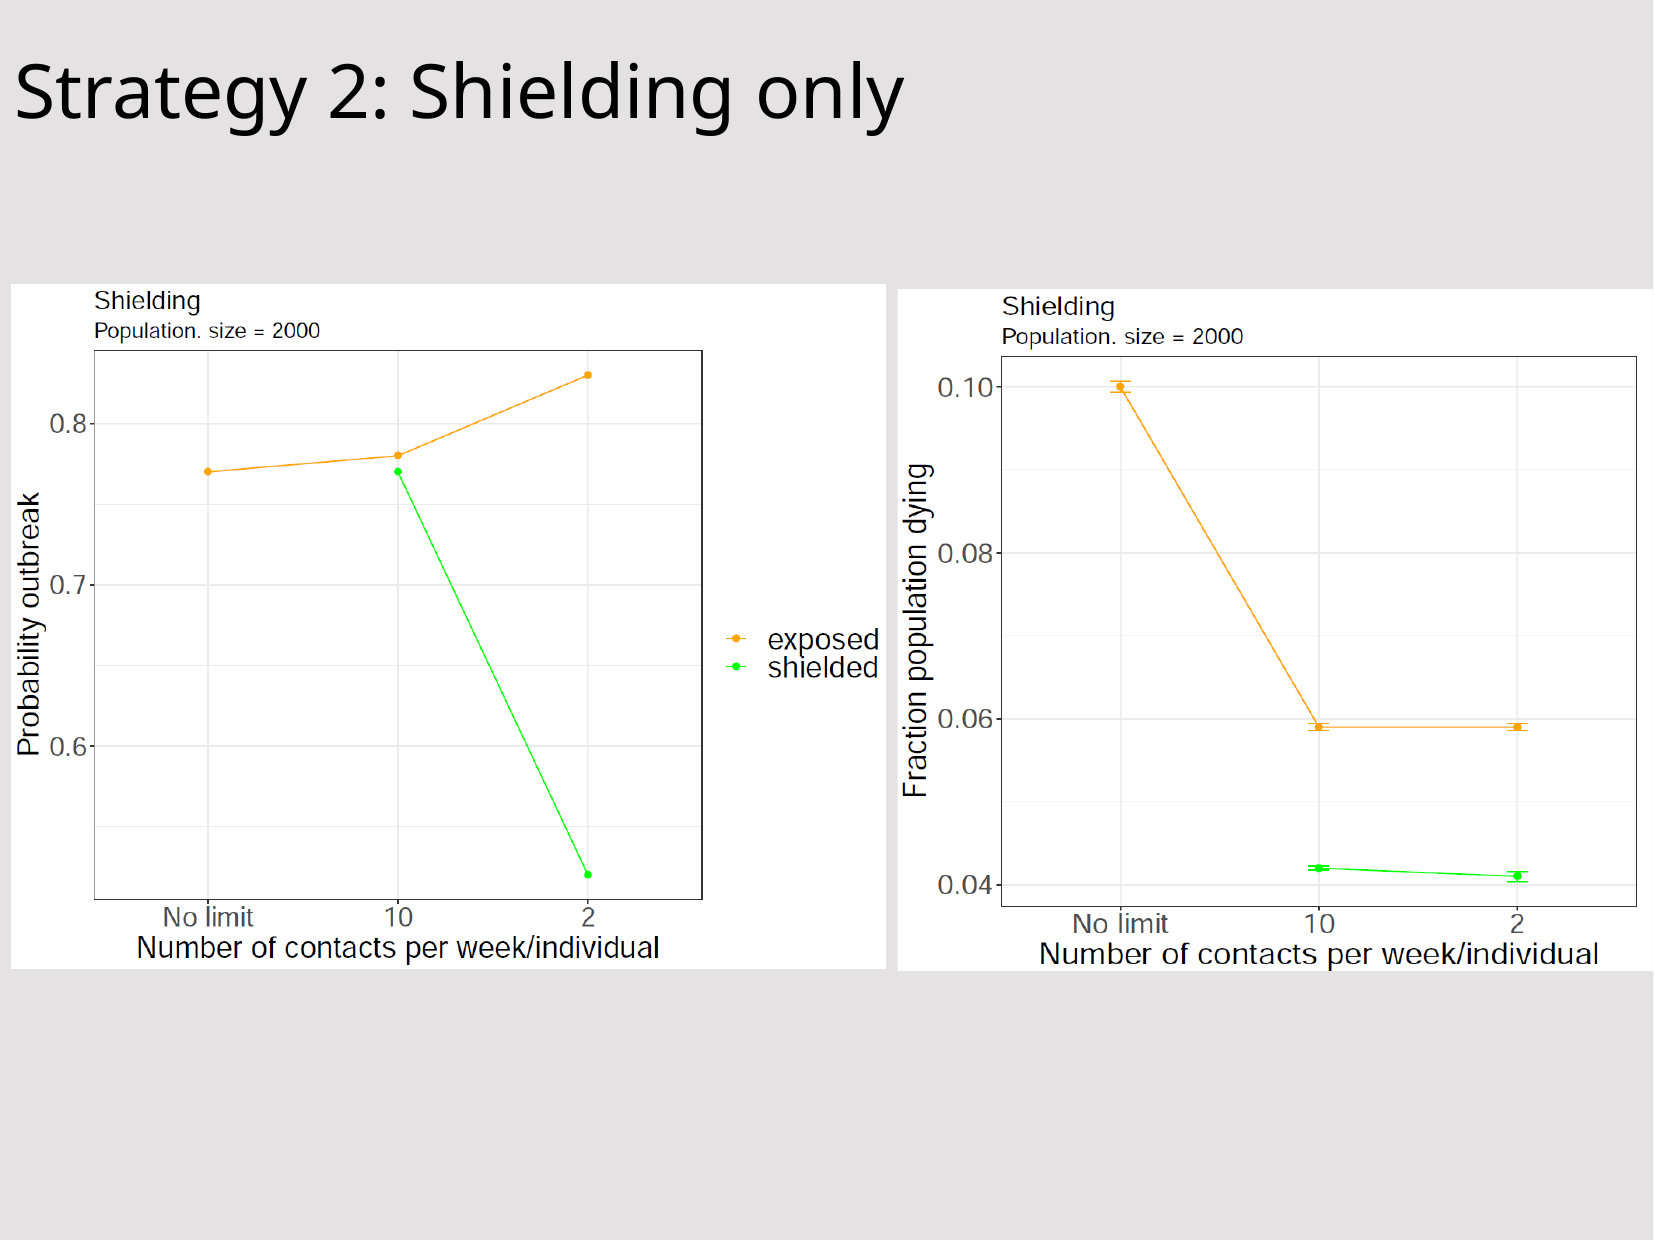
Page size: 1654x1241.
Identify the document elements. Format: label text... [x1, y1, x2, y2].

text_box Strategy 2: Shielding only [0, 31, 1654, 134]
picture [897, 289, 1654, 971]
picture [11, 284, 886, 969]
